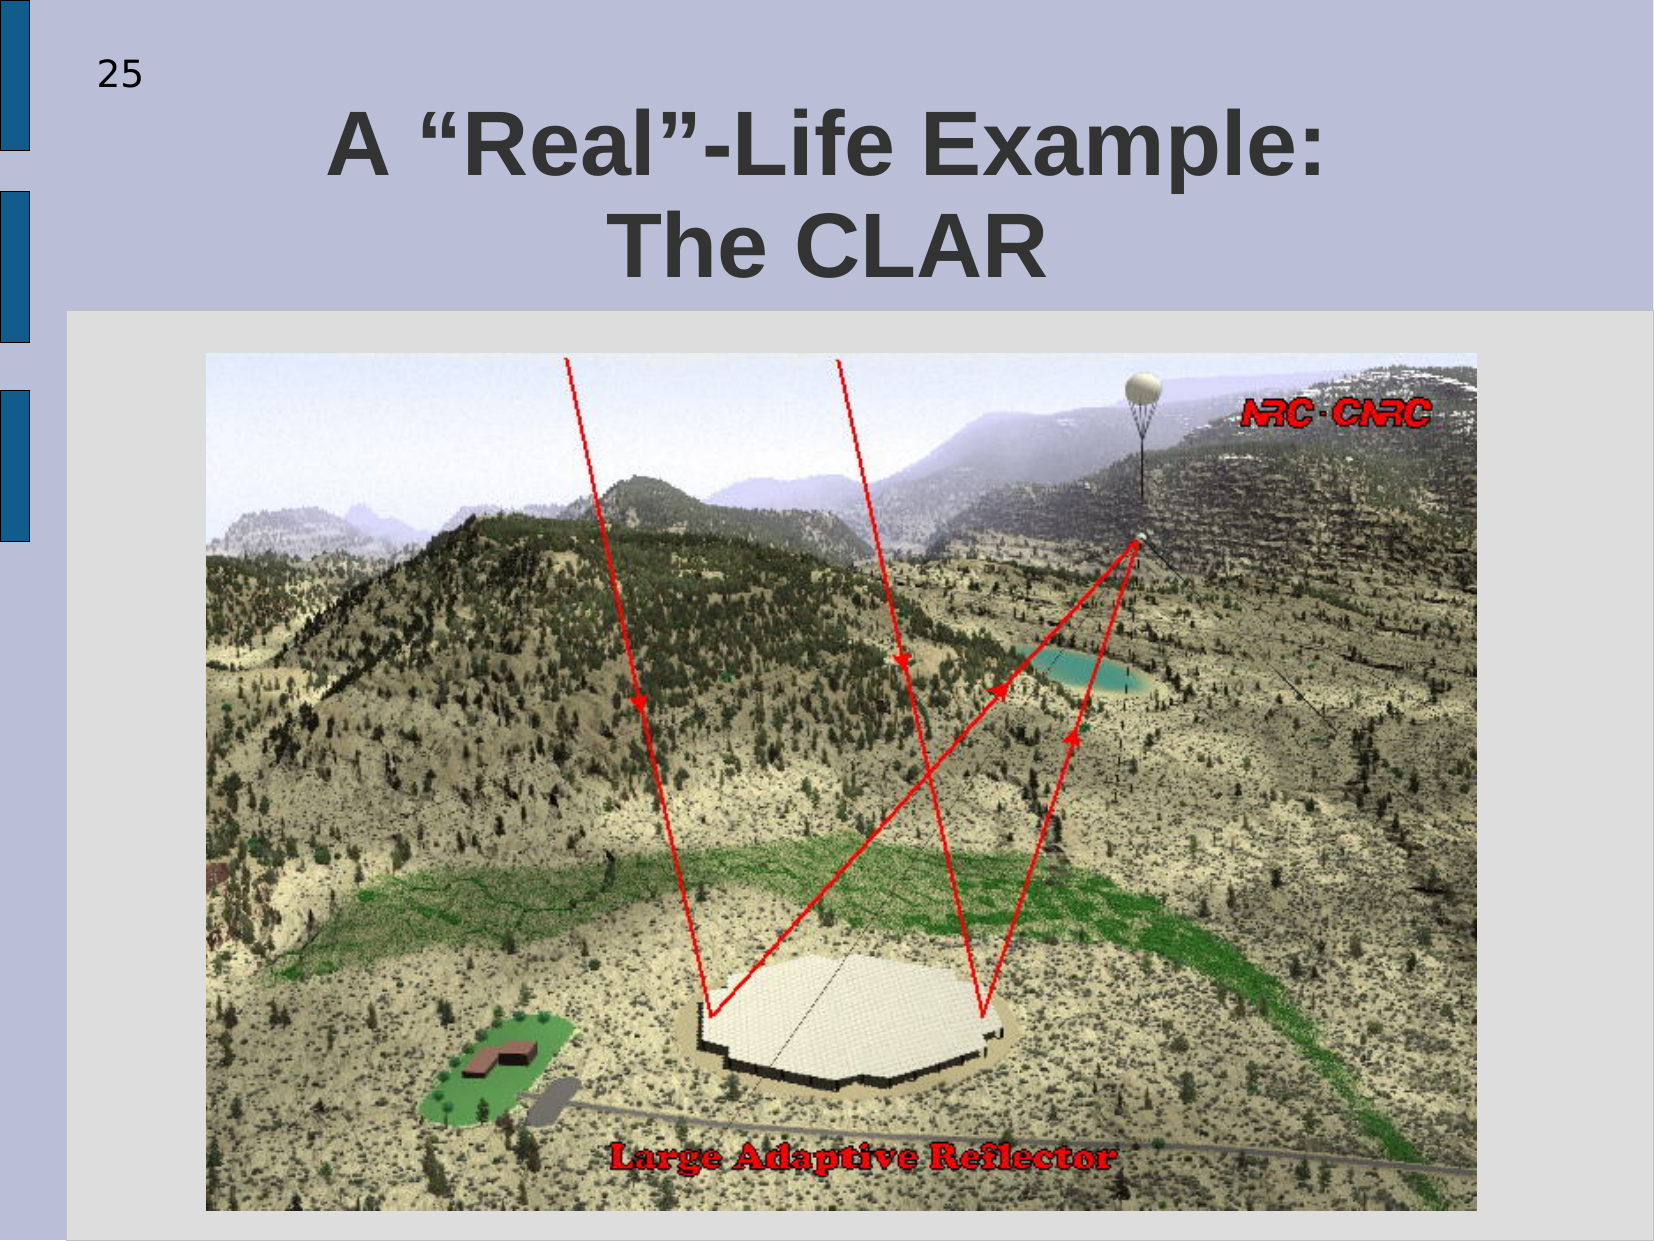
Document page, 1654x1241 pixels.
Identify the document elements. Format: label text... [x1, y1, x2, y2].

title A “Real”-Life Example: The CLAR [121, 87, 1534, 302]
text_box <number> [84, 45, 319, 119]
picture [206, 353, 1477, 1211]
